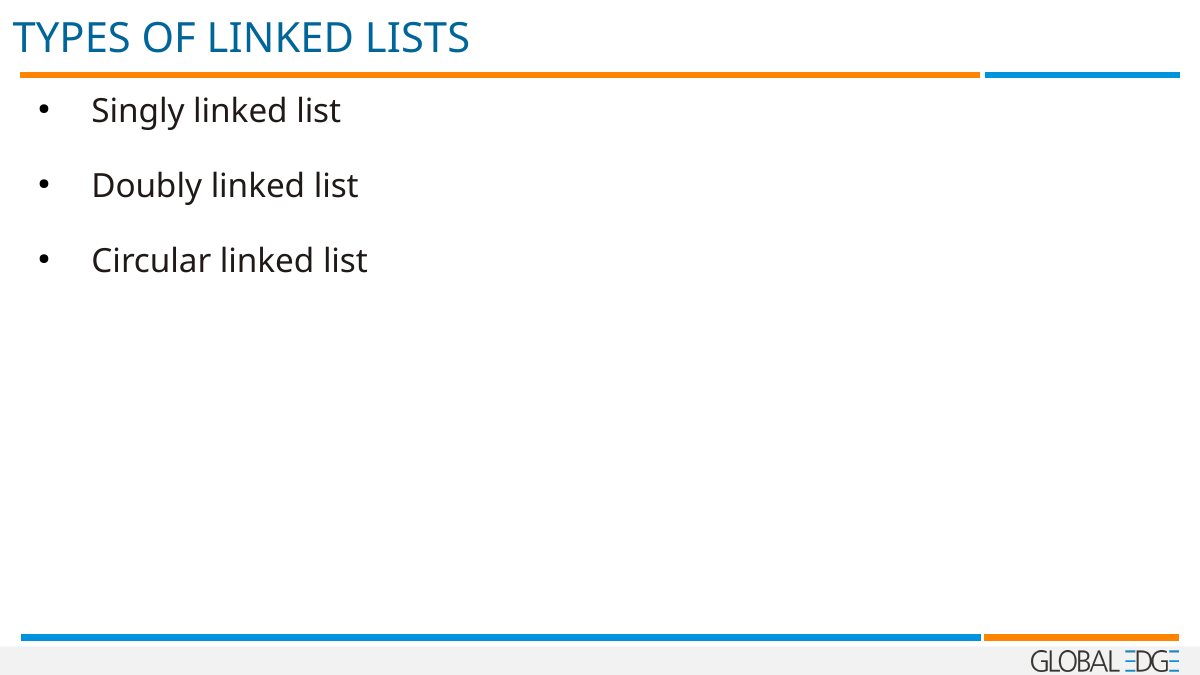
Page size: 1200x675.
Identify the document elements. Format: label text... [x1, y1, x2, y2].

list Singly linked list Doubly linked list Circular linked list [20, 87, 1179, 628]
picture [1031, 650, 1179, 672]
title TYPES OF LINKED LISTS [12, 9, 1088, 63]
